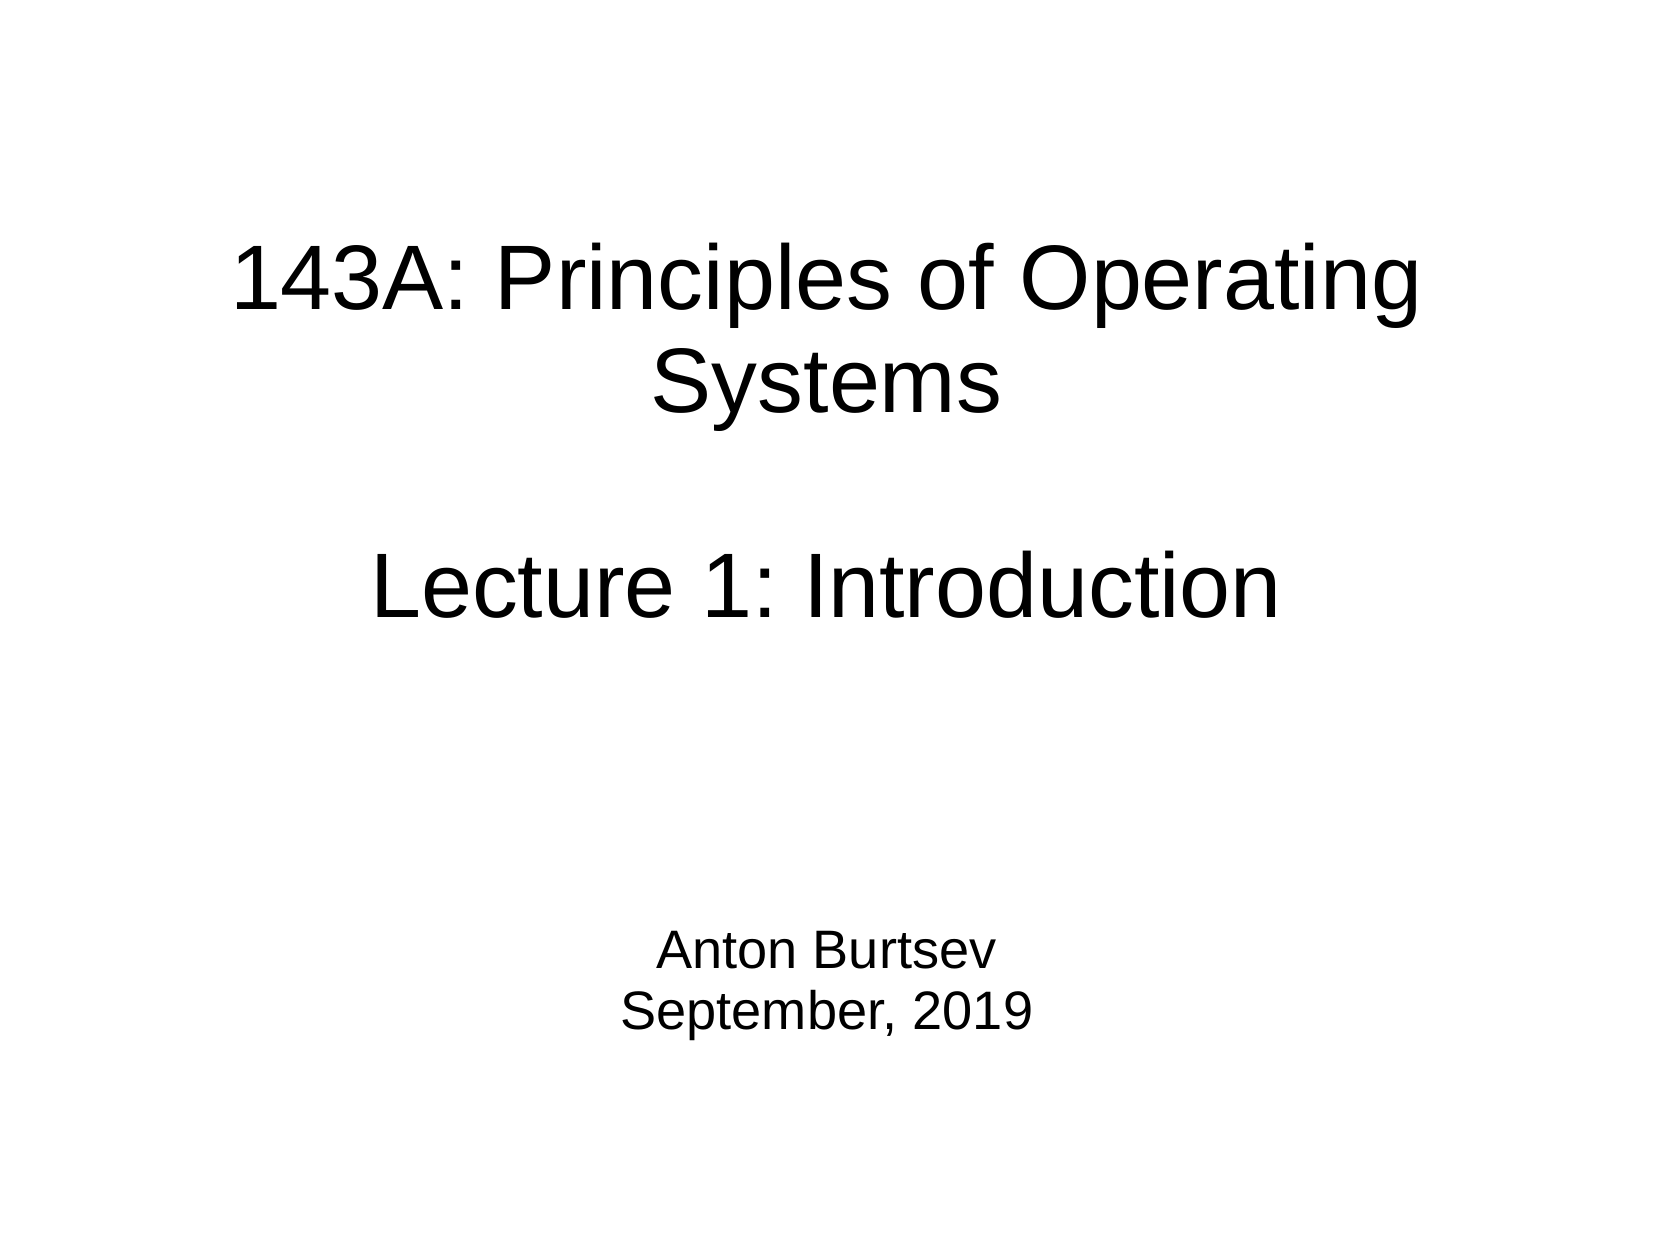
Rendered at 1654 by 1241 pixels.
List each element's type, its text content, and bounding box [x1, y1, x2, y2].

subtitle Anton Burtsev September, 2019 [82, 637, 1571, 1109]
title 143A: Principles of Operating Systems Lecture 1: Introduction [82, 113, 1571, 637]
